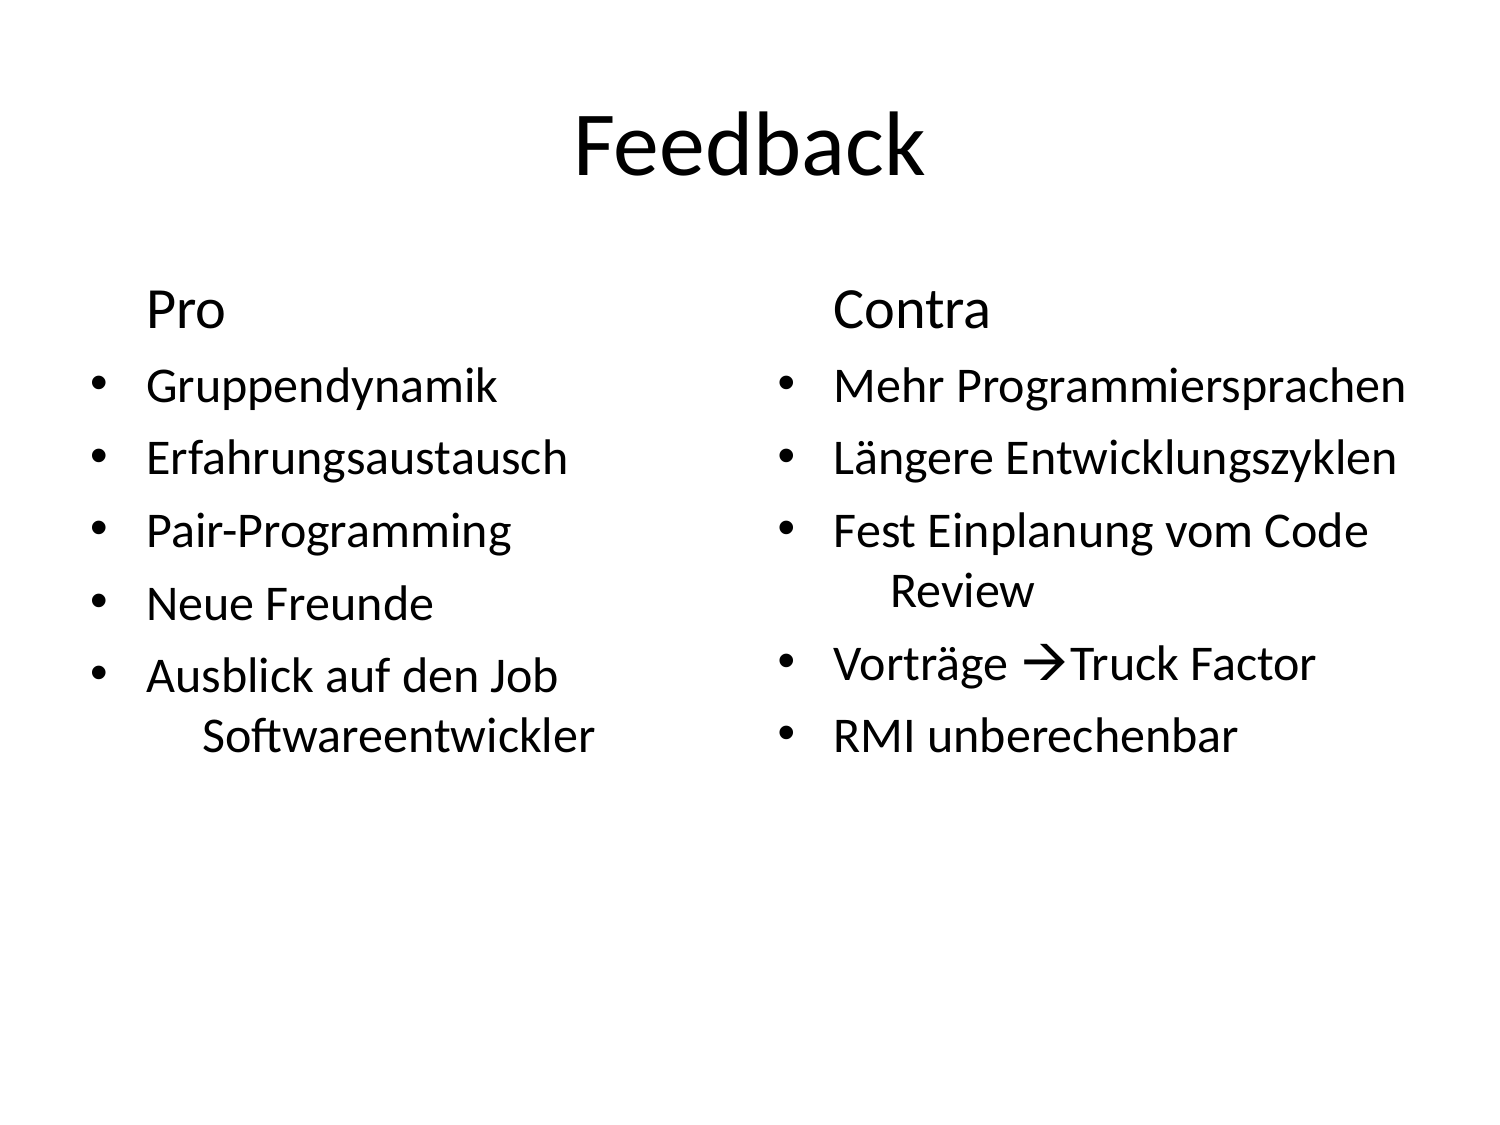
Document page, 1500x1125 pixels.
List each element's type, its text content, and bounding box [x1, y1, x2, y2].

list Pro Gruppendynamik Erfahrungsaustausch Pair-Programming Neue Freunde Ausblick auf den Job Softwareentwickler [75, 262, 738, 1005]
title Feedback [75, 45, 1426, 233]
list Contra Mehr Programmiersprachen Längere Entwicklungszyklen Fest Einplanung vom Code Review Vorträge Truck Factor RMI unberechenbar [762, 262, 1465, 1005]
